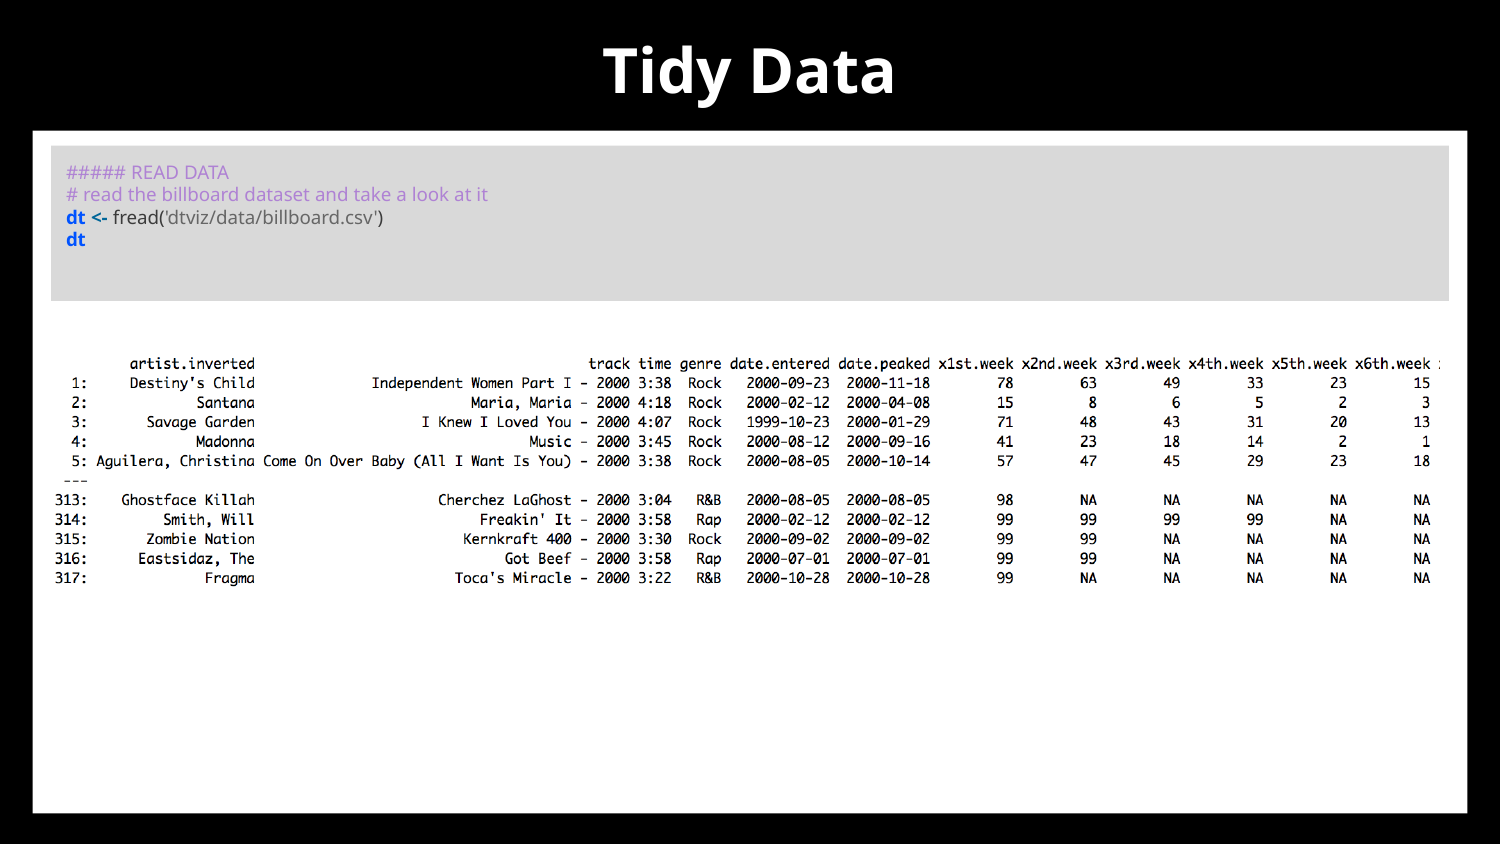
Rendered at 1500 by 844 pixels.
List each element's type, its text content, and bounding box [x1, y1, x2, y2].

text_box Tidy Data [32, 21, 1468, 116]
picture [51, 353, 1440, 587]
text_box ##### READ DATA # read the billboard dataset and take a look at it dt <- fread('dtviz/data/billboard.csv') dt [51, 145, 1449, 301]
